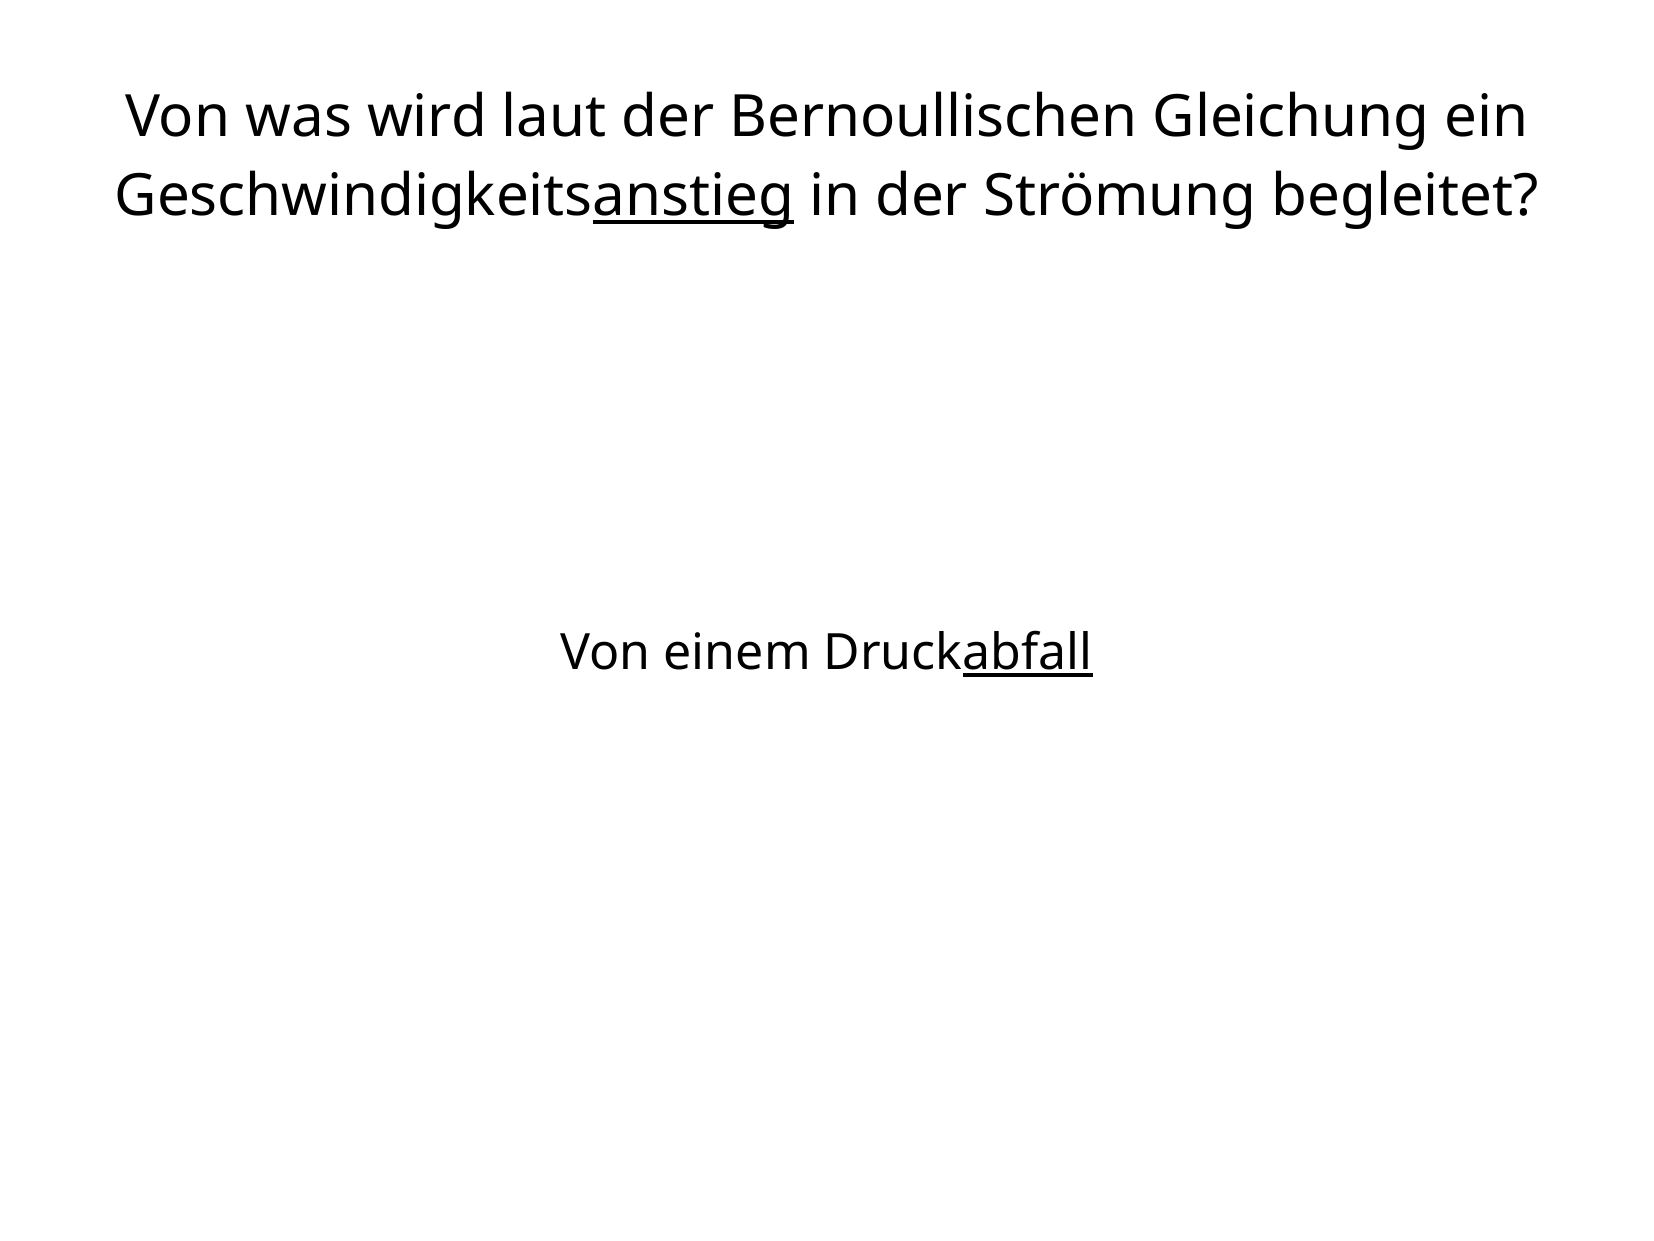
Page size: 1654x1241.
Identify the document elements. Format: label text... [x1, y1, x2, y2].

title Von was wird laut der Bernoullischen Gleichung ein Geschwindigkeitsanstieg in der Strömung begleitet? [82, 49, 1571, 257]
subtitle Von einem Druckabfall [82, 290, 1571, 1010]
